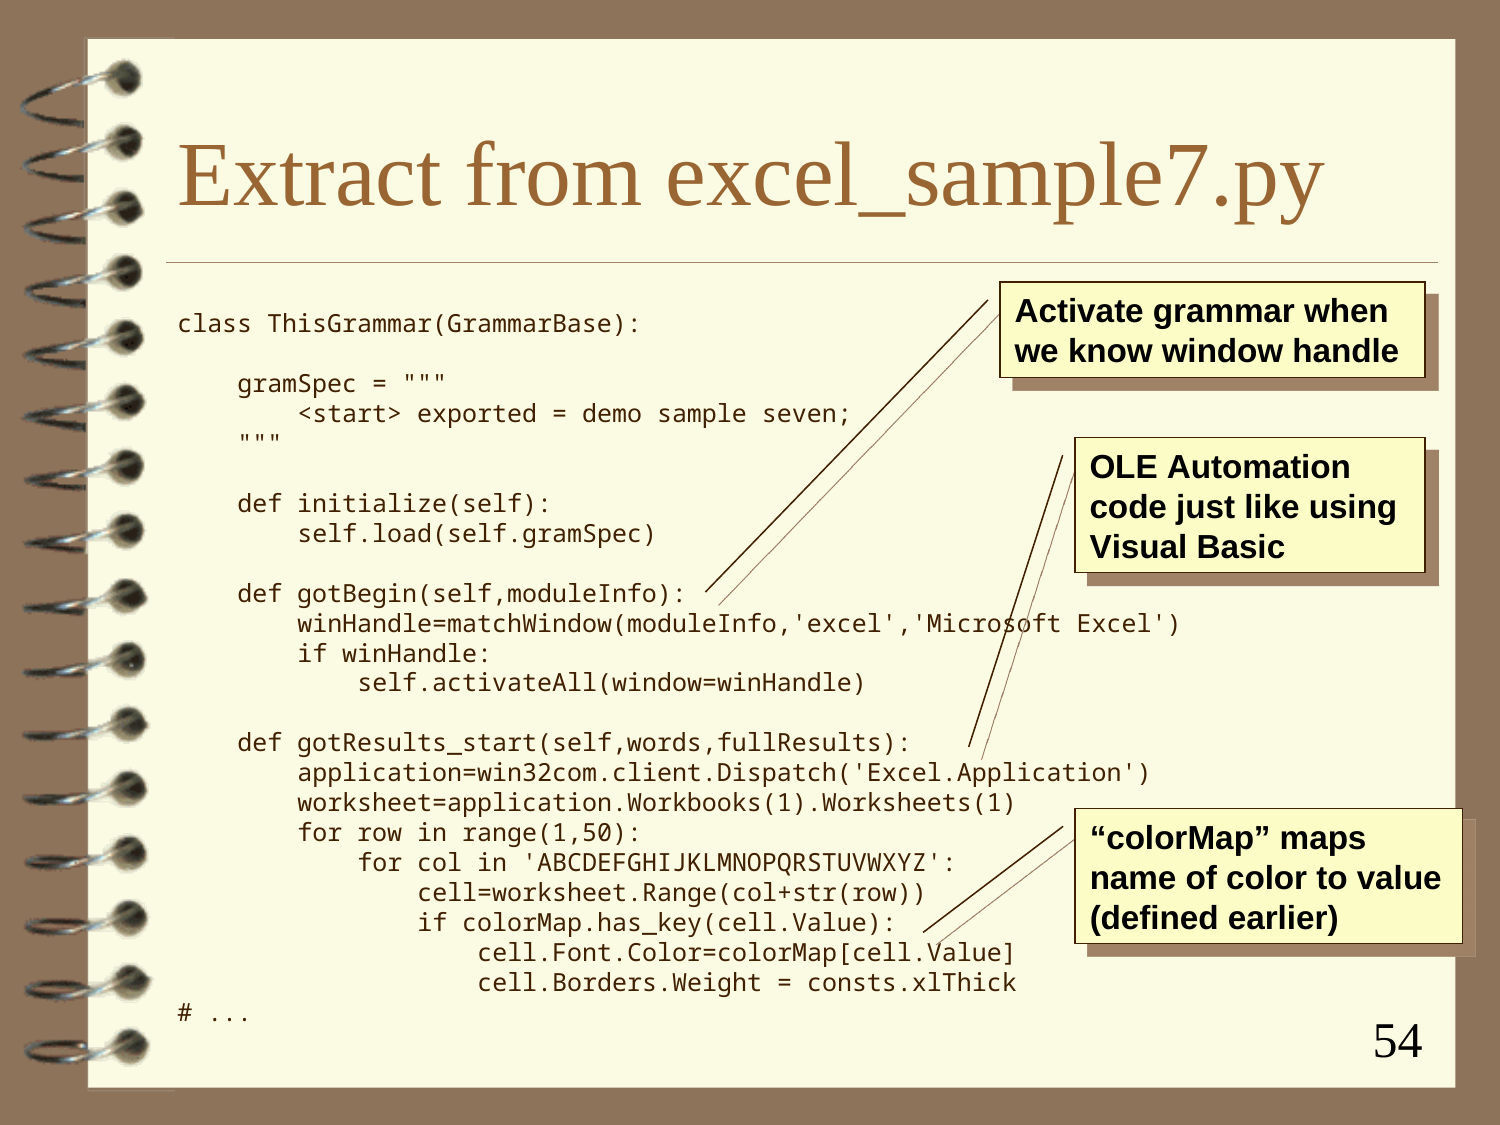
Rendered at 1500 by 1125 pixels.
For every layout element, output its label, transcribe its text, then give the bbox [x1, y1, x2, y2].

title Extract from excel_sample7.py [162, 74, 1438, 263]
text_box OLE Automation code just like using Visual Basic [1075, 437, 1425, 573]
picture [0, 0, 175, 1125]
list class ThisGrammar(GrammarBase): gramSpec = """ <start> exported = demo sample seven; """ def initialize(self): self.load(self.gramSpec) def gotBegin(self,moduleInfo): winHandle=matchWindow(moduleInfo,'excel','Microsoft Excel') if winHandle: self.activateAll(window=winHandle) def gotResults_start(self,words,fullResults): application=win32com.client.Dispatch('Excel.Application') worksheet=application.Workbooks(1).Worksheets(1) for row in range(1,50): for col in 'ABCDEFGHIJKLMNOPQRSTUVWXYZ': cell=worksheet.Range(col+str(row)) if colorMap.has_key(cell.Value): cell.Font.Color=colorMap[cell.Value] cell.Borders.Weight = consts.xlThick # ... [162, 299, 1438, 976]
text_box Activate grammar when we know window handle [1000, 282, 1425, 377]
text_box “colorMap” maps name of color to value (defined earlier) [1075, 808, 1463, 944]
